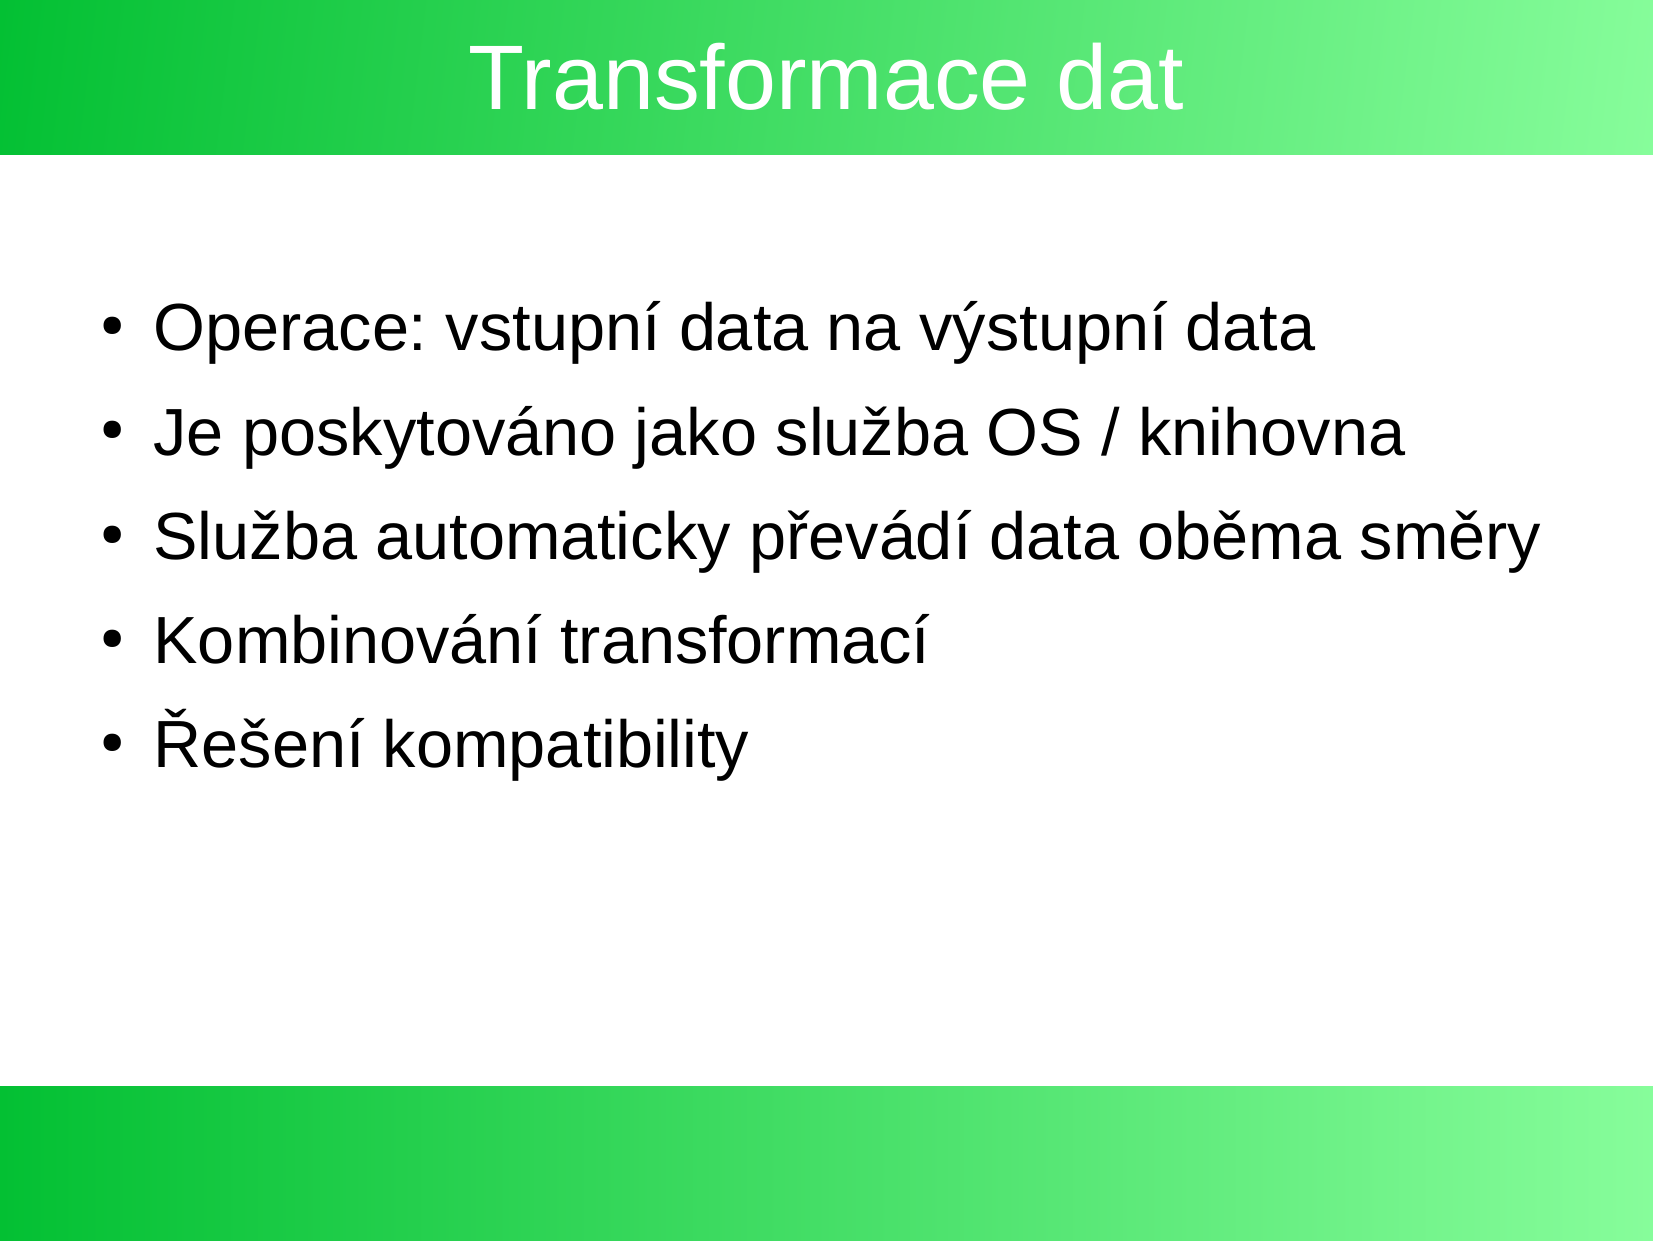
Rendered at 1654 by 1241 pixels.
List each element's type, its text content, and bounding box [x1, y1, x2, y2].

title Transformace dat [82, 25, 1571, 130]
list Operace: vstupní data na výstupní data Je poskytováno jako služba OS / knihovna Služba automaticky převádí data oběma směry Kombinování transformací Řešení kompatibility [82, 290, 1571, 1010]
